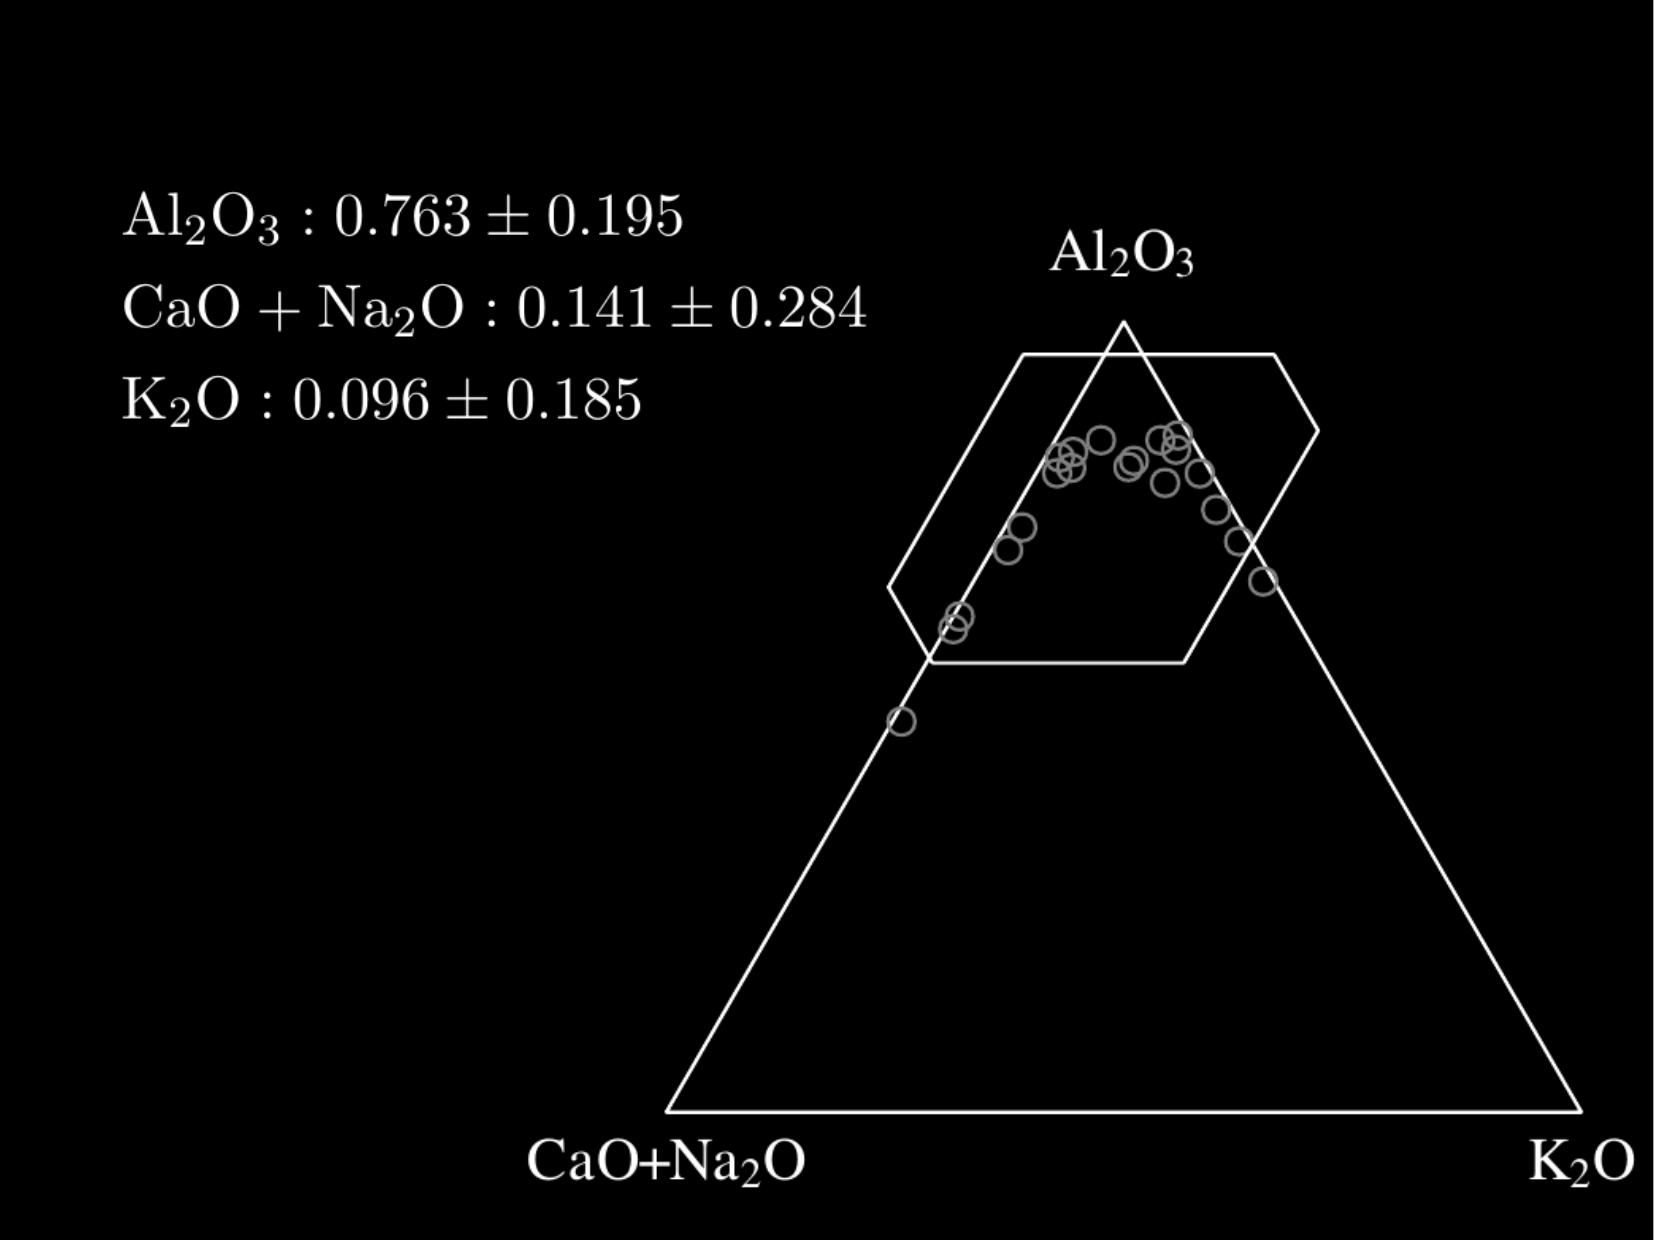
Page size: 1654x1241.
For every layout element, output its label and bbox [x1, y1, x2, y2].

picture [106, 177, 1642, 1197]
